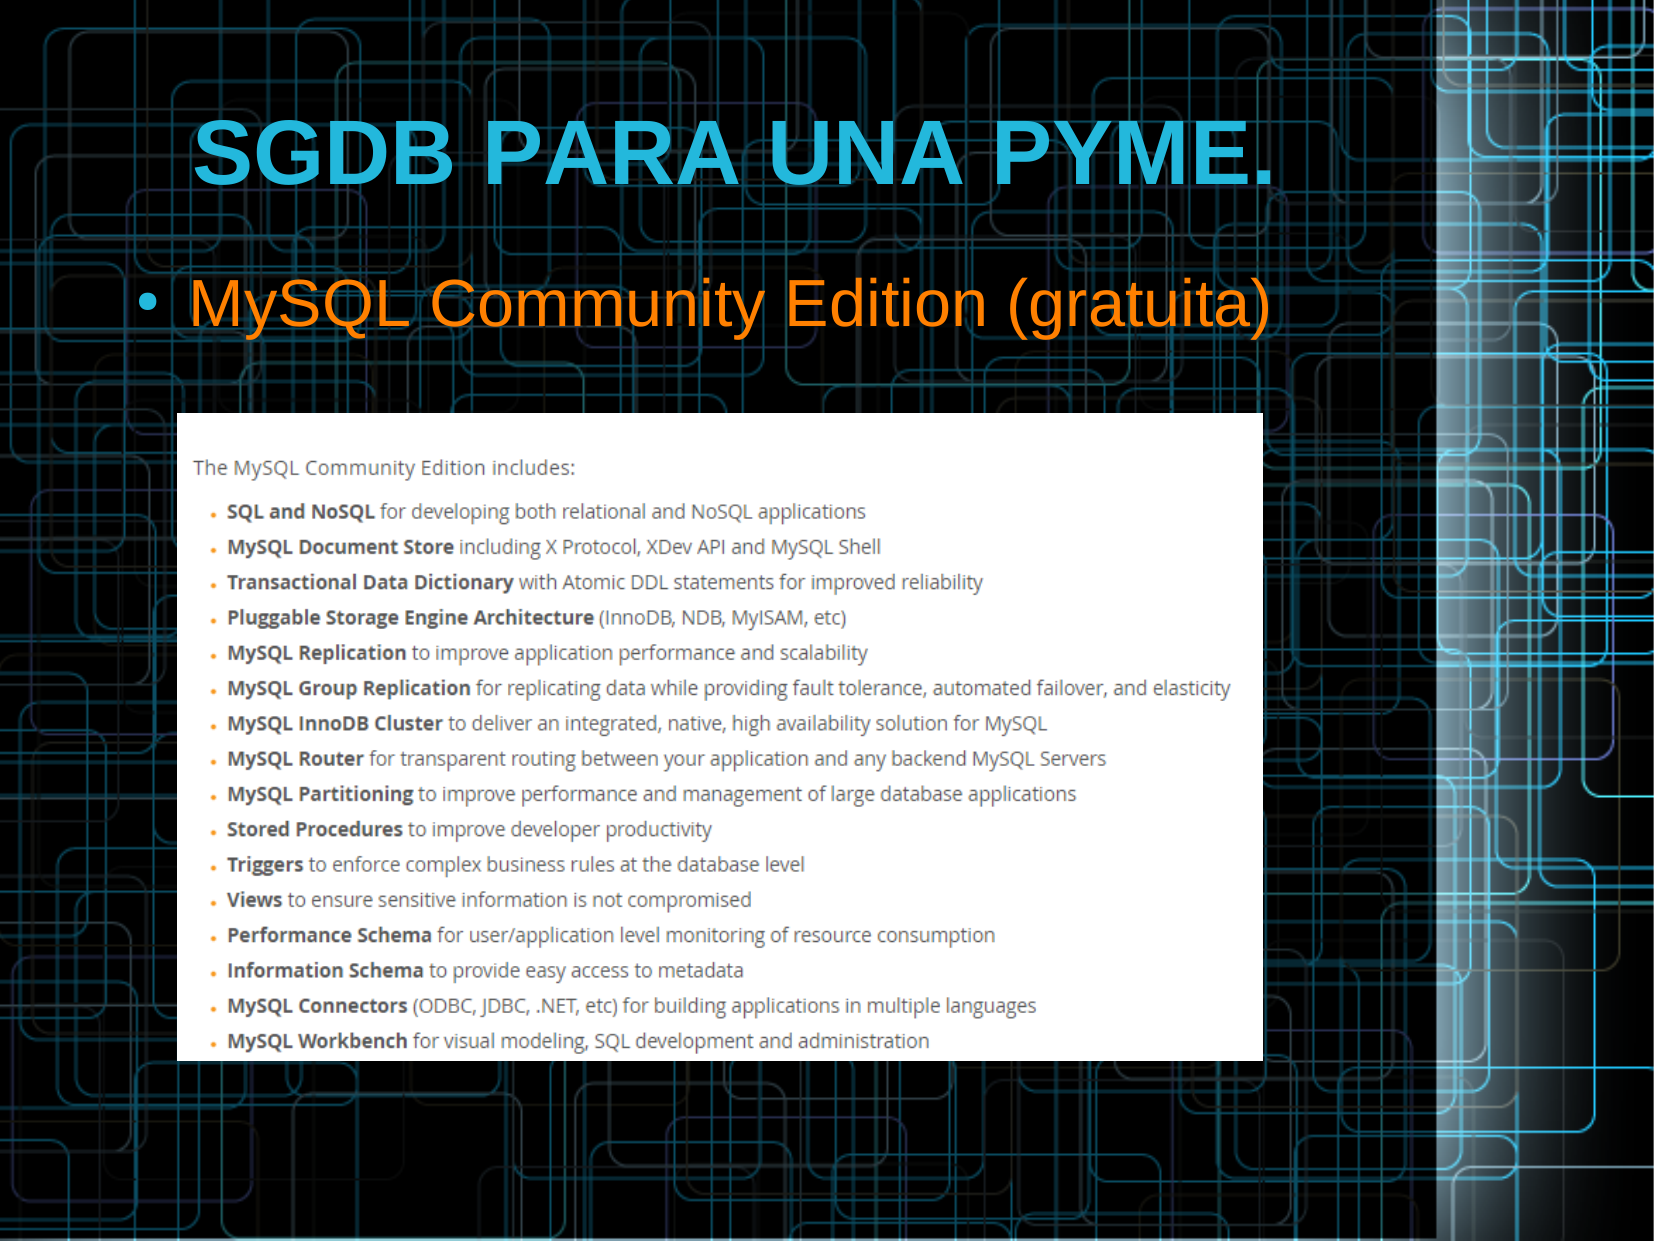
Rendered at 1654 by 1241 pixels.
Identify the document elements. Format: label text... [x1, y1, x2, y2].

title SGDB PARA UNA PYME. [82, 49, 1388, 257]
list MySQL Community Edition (gratuita) [118, 265, 1418, 1182]
picture [0, 0, 1654, 1241]
